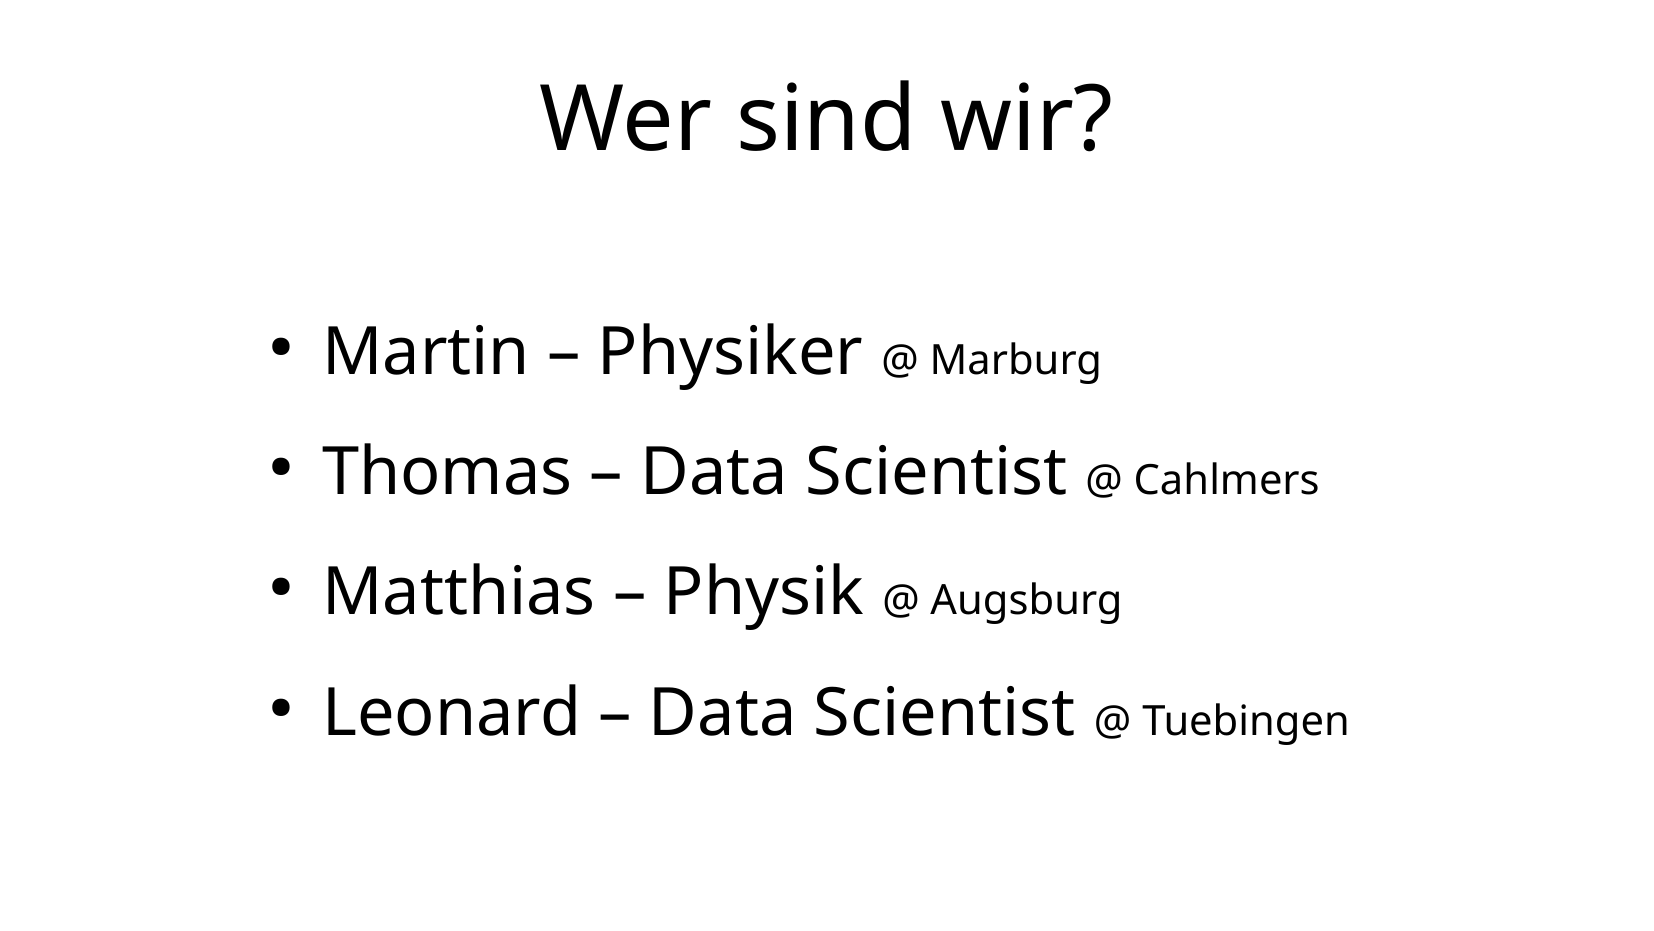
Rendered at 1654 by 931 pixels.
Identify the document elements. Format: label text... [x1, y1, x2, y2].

title Wer sind wir? [82, 37, 1571, 193]
list Martin – Physiker @ Marburg Thomas – Data Scientist @ Cahlmers Matthias – Physik @ Augsburg Leonard – Data Scientist @ Tuebingen [251, 258, 1471, 799]
